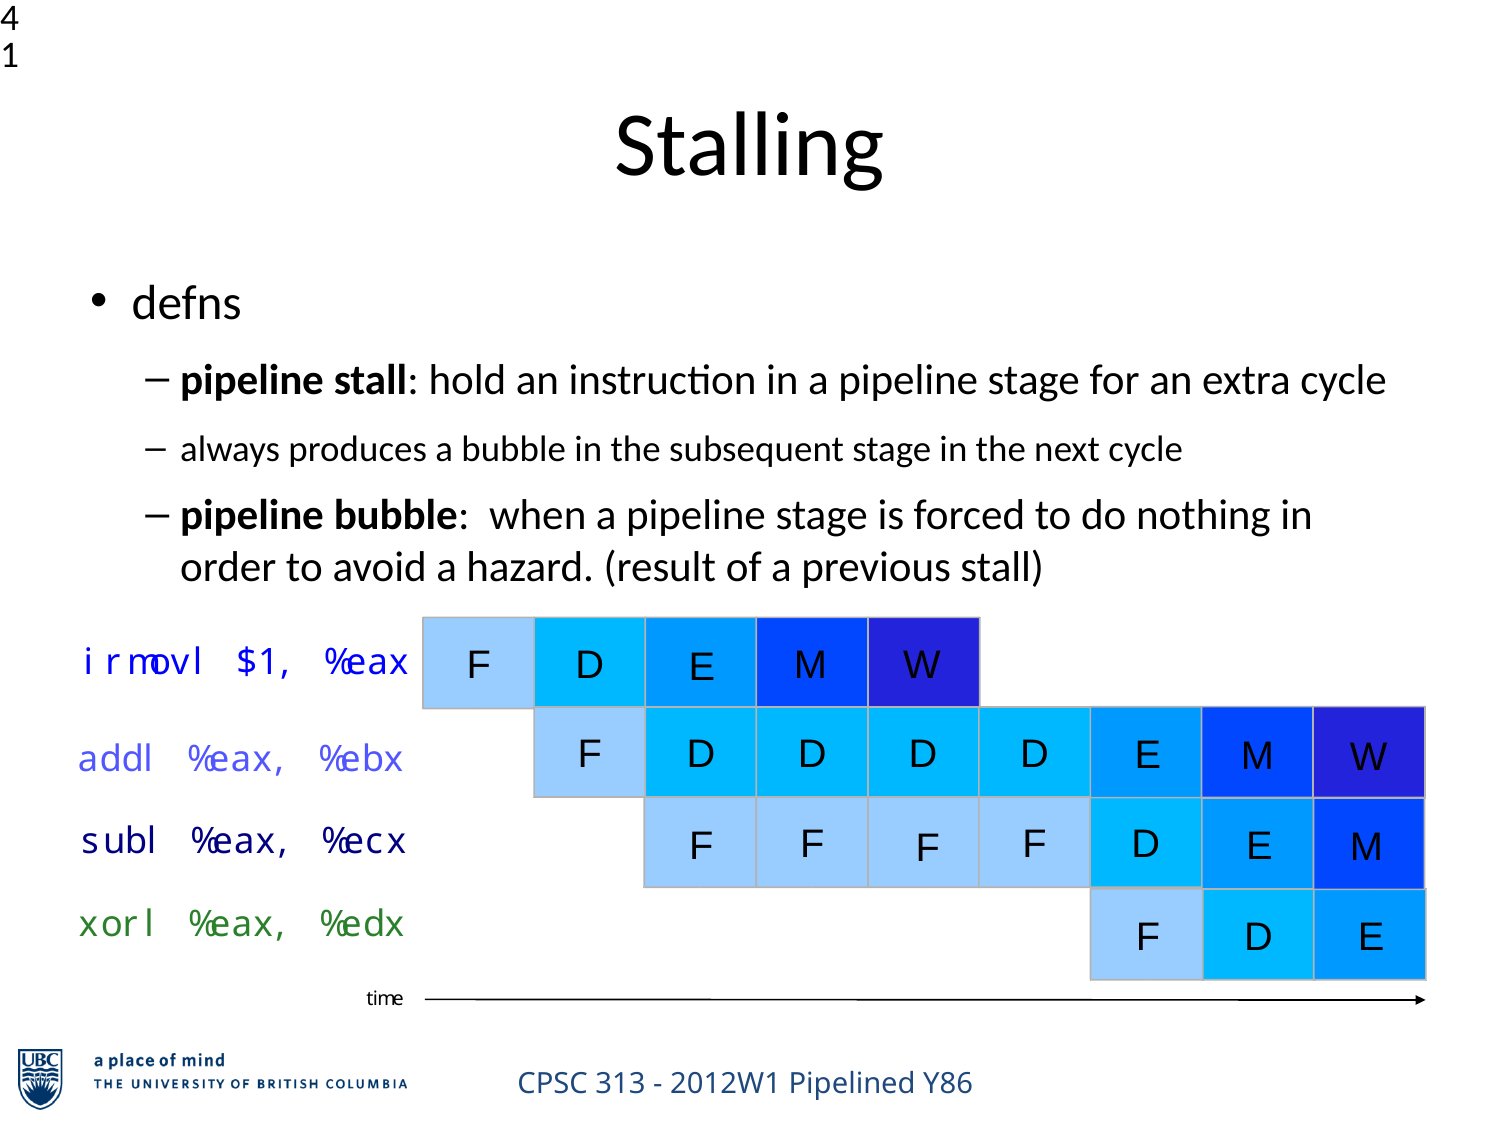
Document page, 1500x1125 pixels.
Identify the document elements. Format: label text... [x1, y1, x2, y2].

title Stalling [75, 45, 1425, 233]
picture [18, 1049, 407, 1110]
list defns pipeline stall: hold an instruction in a pipeline stage for an extra cycle always produces a bubble in the subsequent stage in the next cycle pipeline bubble: when a pipeline stage is forced to do nothing in order to avoid a hazard. (result of a previous stall) [75, 262, 1425, 609]
picture [76, 609, 1428, 1016]
